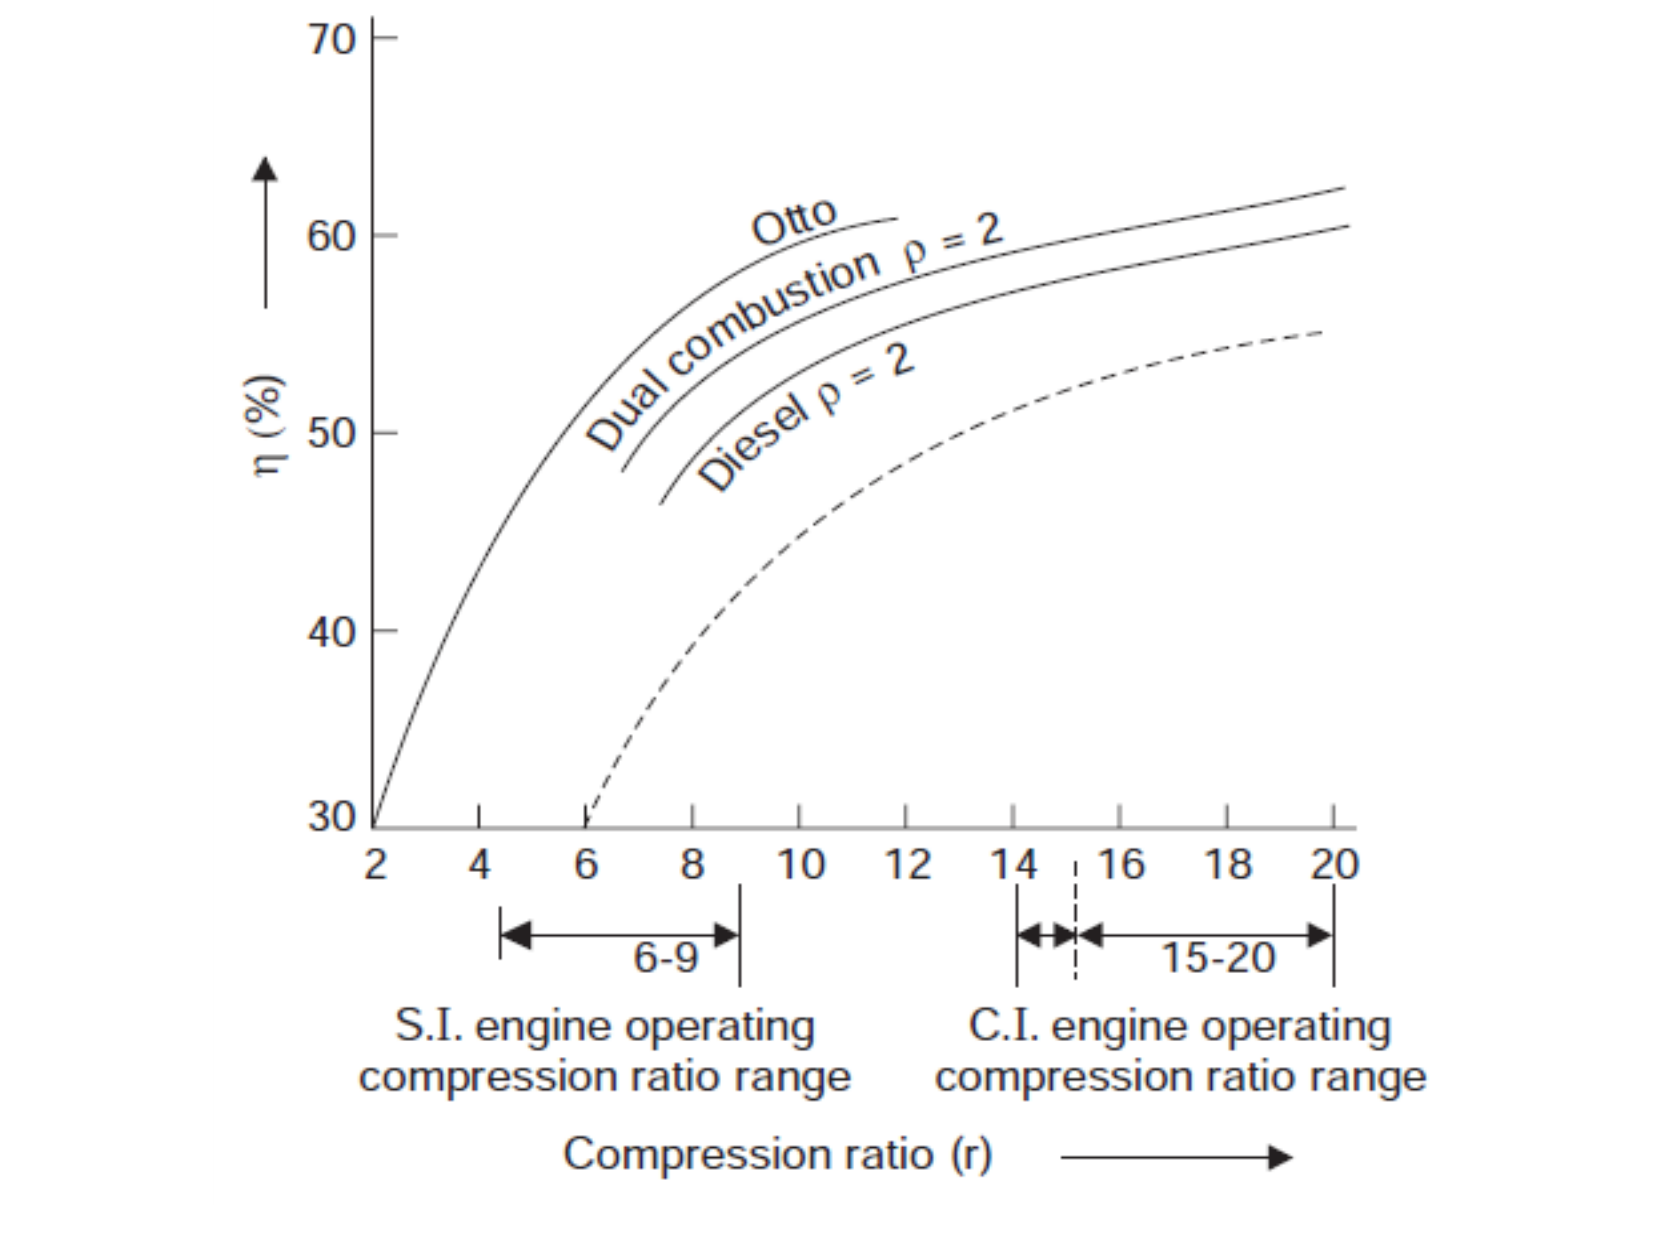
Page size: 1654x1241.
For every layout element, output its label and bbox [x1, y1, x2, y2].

picture [212, 0, 1512, 1205]
